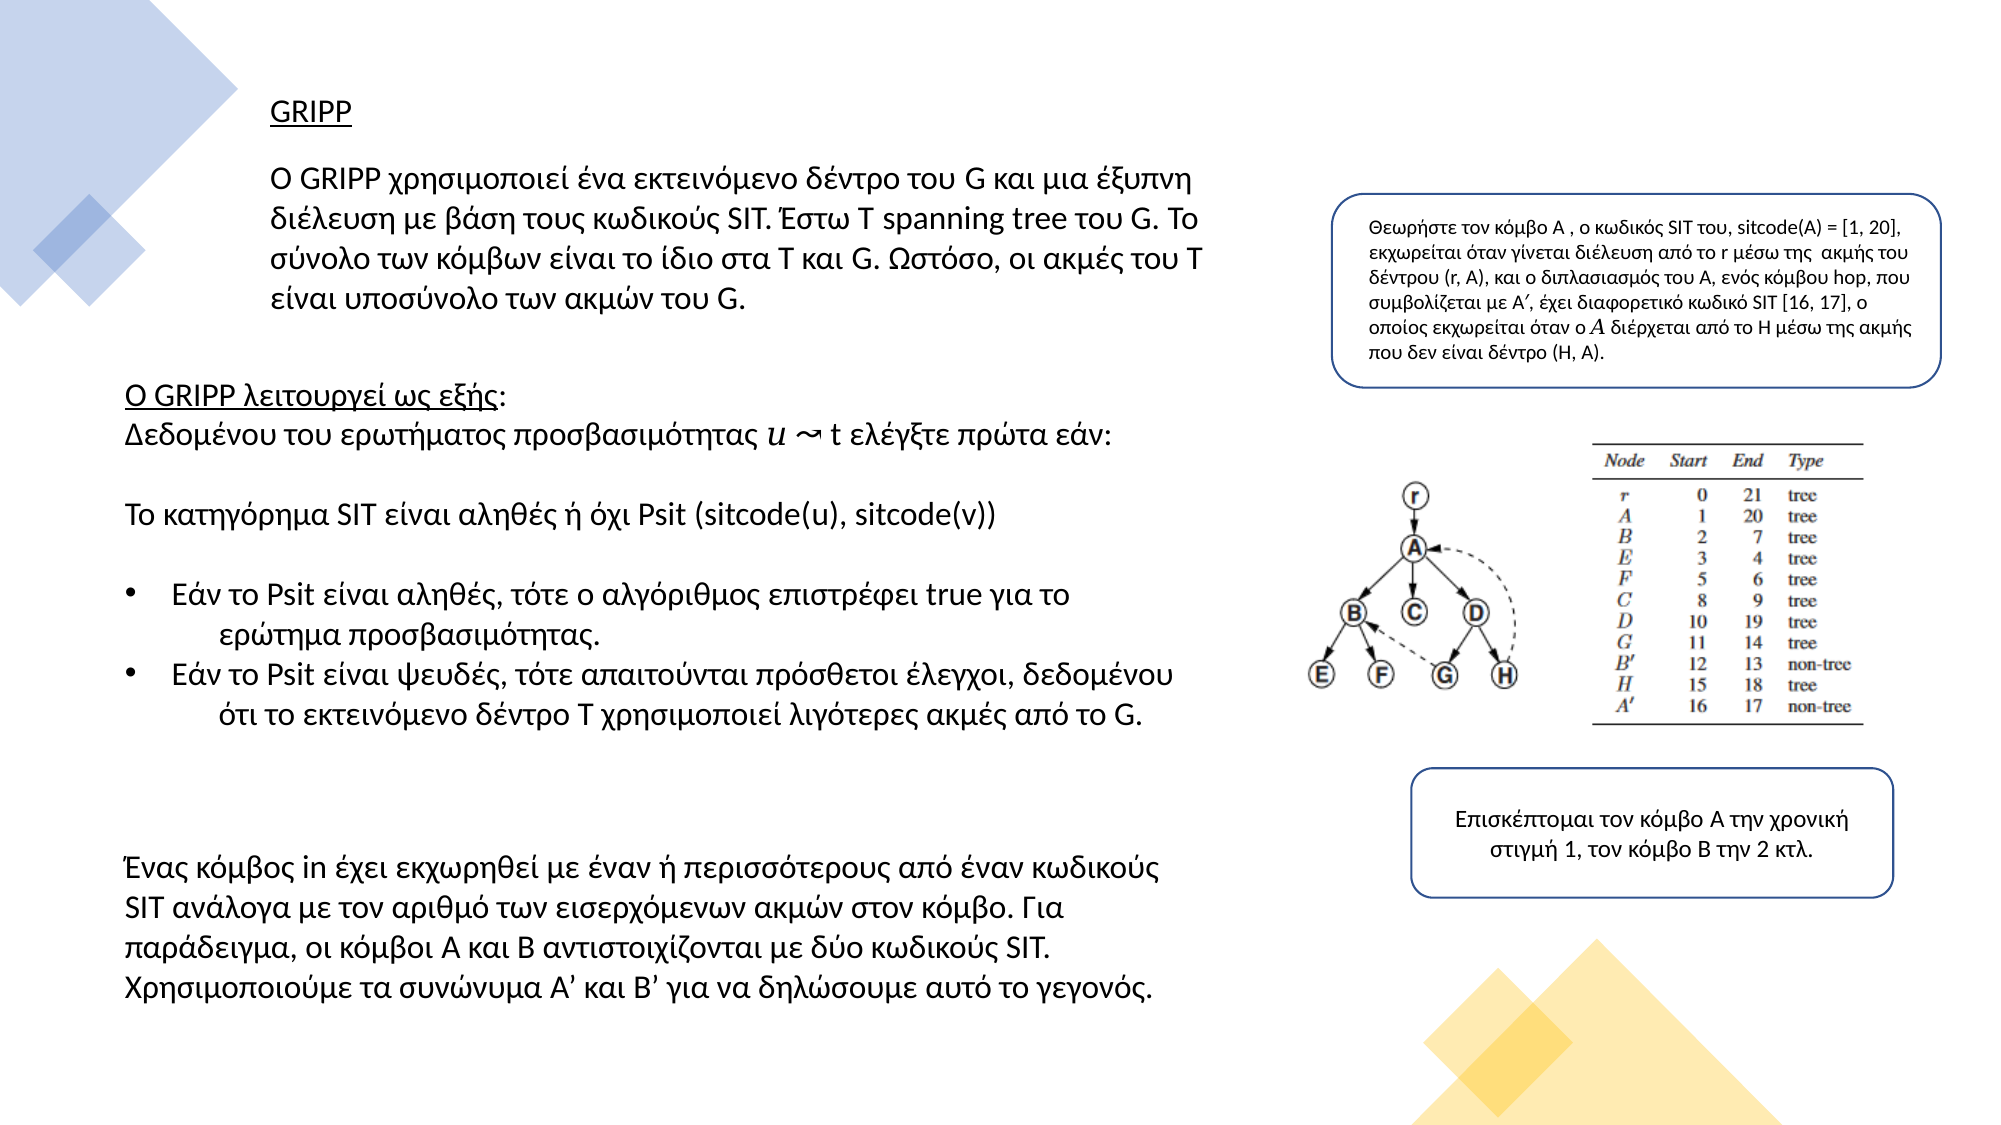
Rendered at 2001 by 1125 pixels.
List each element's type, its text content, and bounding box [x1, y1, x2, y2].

text_box Επισκέπτομαι τον κόμβο Α την χρονική στιγμή 1, τον κόμβο Β την 2 κτλ. [1411, 768, 1894, 898]
text_box SIT [16, 17], ο οποίος εκχωρείται όταν o 𝐴 διέρχεται από το Η μέσω της ακμής που δεν είναι δέντρο (Η, Α). p, που συμβολίζεται με A′, έχει διαφορετικό κωδικό SIT [16, 17], ο οποίος εκχωρείται όταν o 𝐴 διέρχεται από το Η μέσω της ακμής που δεν είναι δέντρο (Η, Α). [1331, 193, 1941, 388]
picture [1265, 425, 1881, 731]
text_box Θεωρήστε τον κόμβο Α , ο κωδικός SIT του, sitcode(Α) = [1, 20], εκχωρείται όταν γίνεται διέλευση από το r μέσω της ακμής του δέντρου (r, A), και ο διπλασιασμός του A, ενός κόμβου hop, που συμβολίζεται με A′, έχει διαφορετικό κωδικό SIT [16, 17], ο οποίος εκχωρείται όταν o 𝐴 διέρχεται από το Η μέσω της ακμής που δεν είναι δέντρο (Η, Α). [1354, 206, 1932, 374]
text_box GRIPP [255, 81, 1256, 137]
text_box [0, 0, 2000, 1125]
text_box O GRIPP λειτουργεί ως εξής: Δεδομένου του ερωτήματος προσβασιμότητας 𝑢 ↝ t ελέγξτε πρώτα εάν: Το κατηγόρημα SIT είναι αληθές ή όχι Psit (sitcode(u), sitcode(v)) Εάν το Psit είναι αληθές, τότε ο αλγόριθμος επιστρέφει true για το ερώτημα προσβασιμότητας. Εάν το Psit είναι ψευδές, τότε απαιτούνται πρόσθετοι έλεγχοι, δεδομένου ότι το εκτεινόμενο δέντρο T χρησιμοποιεί λιγότερες ακμές από το G. [109, 365, 1194, 785]
text_box Ένας κόμβος in έχει εκχωρηθεί με έναν ή περισσότερους από έναν κωδικούς SIT ανάλογα με τον αριθμό των εισερχόμενων ακμών στον κόμβο. Για παράδειγμα, οι κόμβοι Α και Β αντιστοιχίζονται με δύο κωδικούς SIT. Χρησιμοποιούμε τα συνώνυμα Α’ και Β’ για να δηλώσουμε αυτό το γεγονός. [109, 837, 1194, 1015]
text_box O GRIPP χρησιμοποιεί ένα εκτεινόμενο δέντρο του G και μια έξυπνη διέλευση με βάση τους κωδικούς SIT. Έστω T spanning tree του G. Το σύνολο των κόμβων είναι το ίδιο στα Τ και G. Ωστόσο, οι ακμές του Τ είναι υποσύνολο των ακμών του G. [255, 148, 1258, 326]
